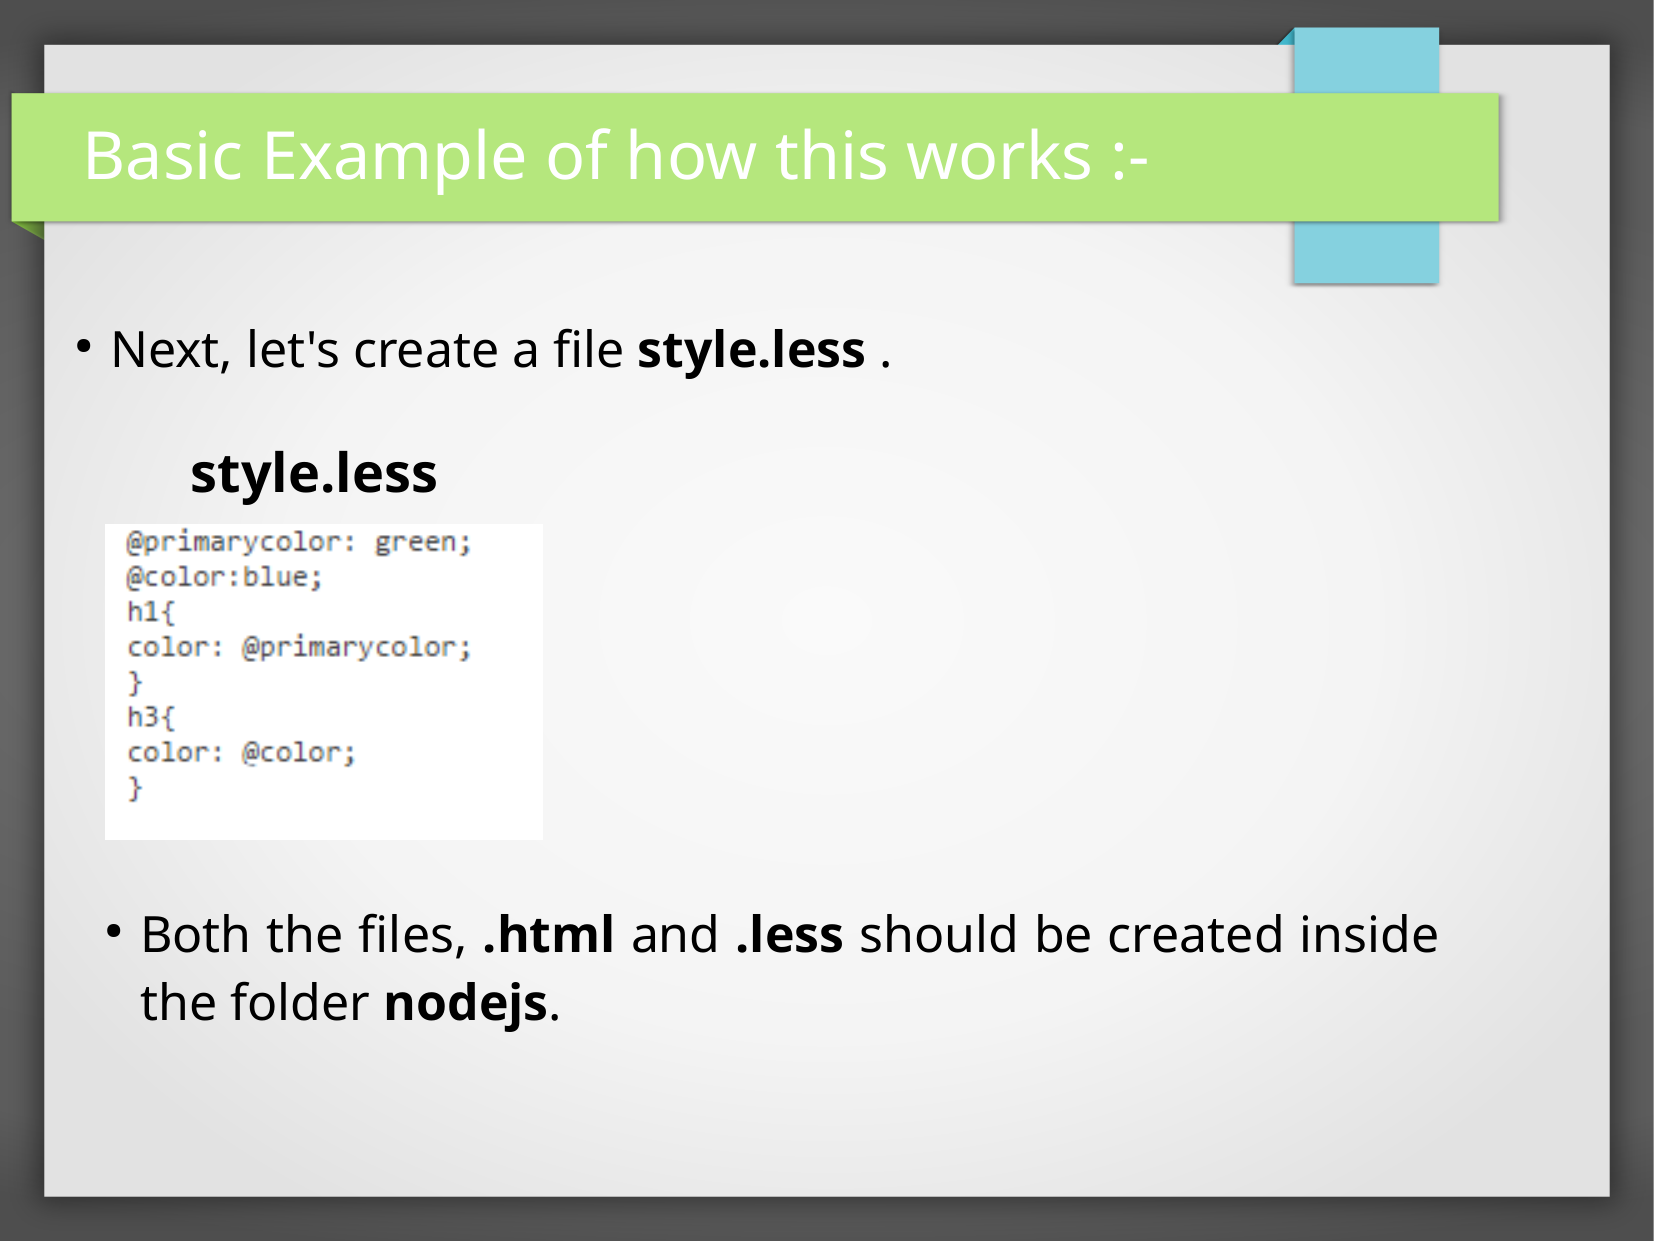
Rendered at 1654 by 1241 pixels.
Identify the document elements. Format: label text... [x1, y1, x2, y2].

list style.less [120, 435, 526, 526]
text_box Next, let's create a file style.less . [60, 306, 1021, 391]
picture [0, 0, 1654, 1241]
text_box Both the files, .html and .less should be created inside the folder nodejs. [90, 891, 1456, 1111]
title Basic Example of how this works :- [82, 59, 1471, 248]
